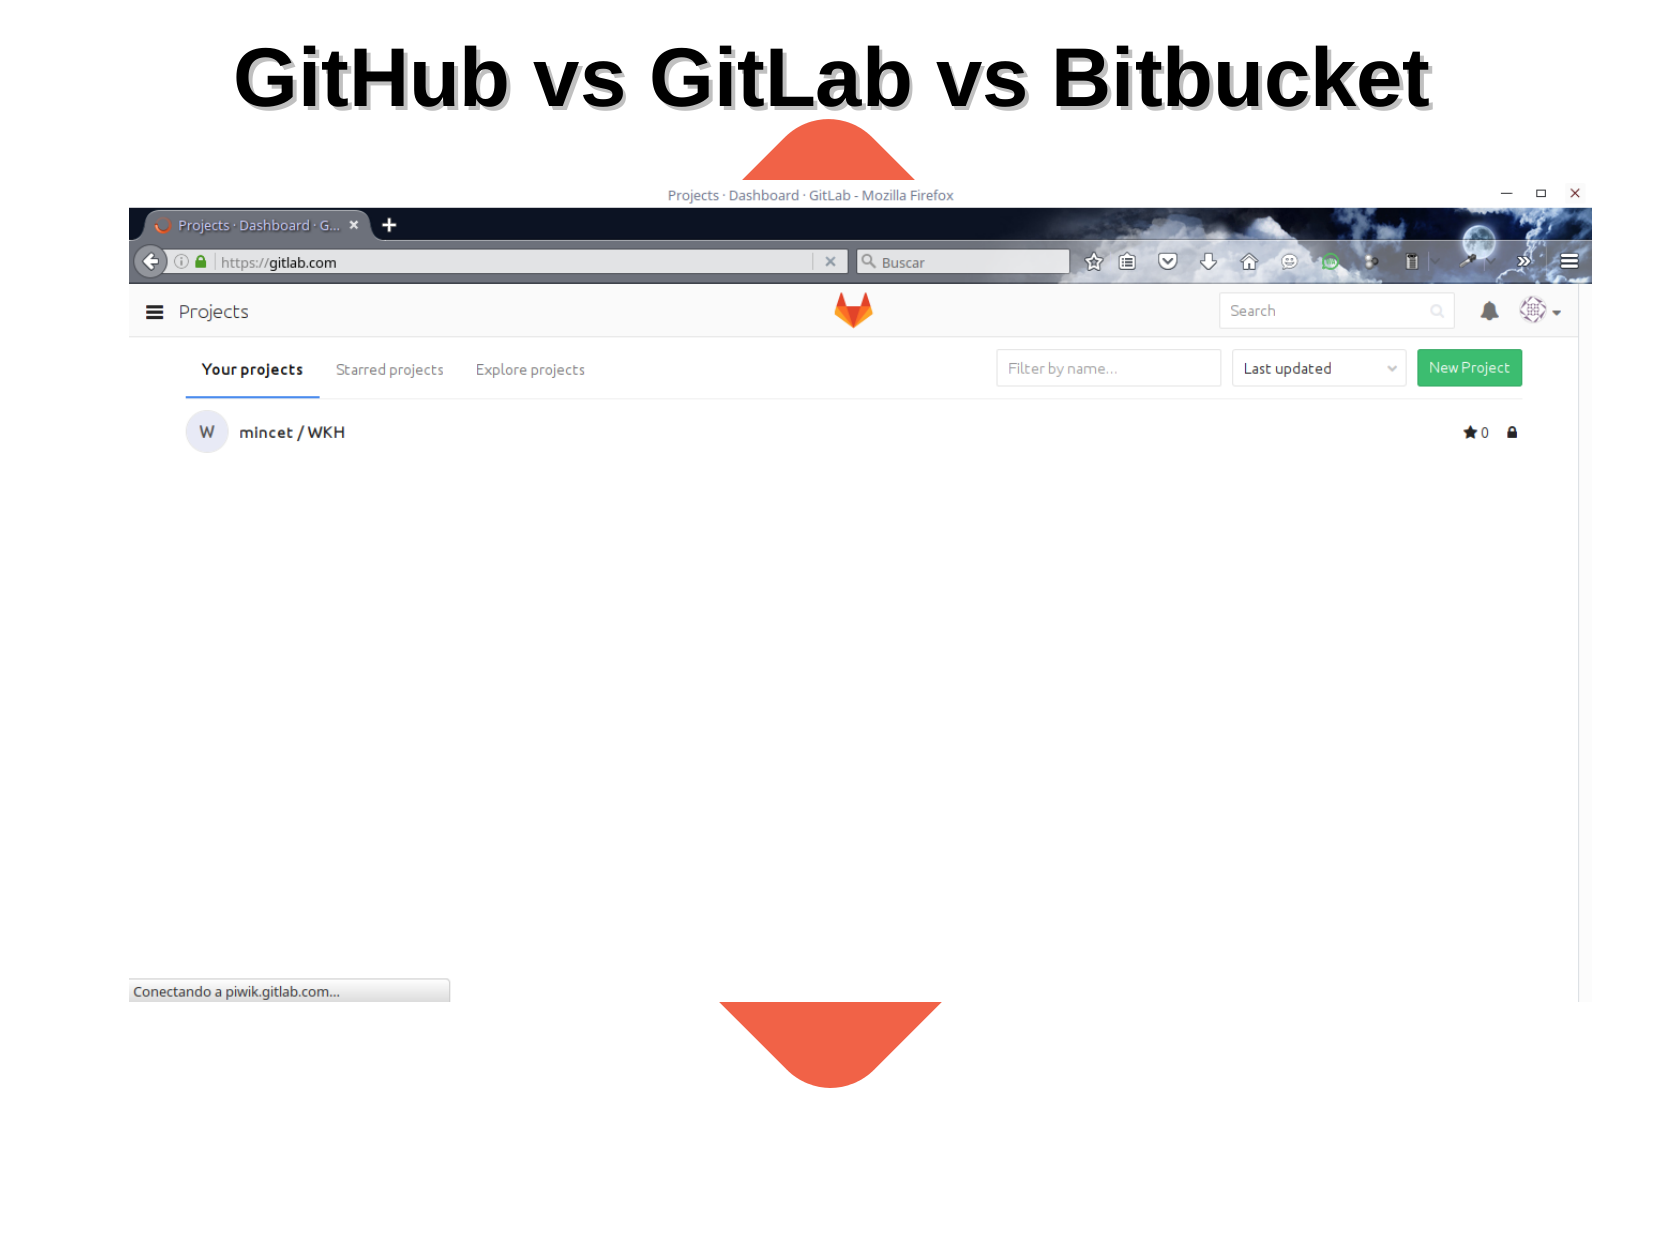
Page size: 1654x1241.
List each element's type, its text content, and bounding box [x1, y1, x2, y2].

text_box GitHub vs GitLab vs Bitbucket [35, 23, 1630, 154]
picture [129, 154, 1592, 1114]
